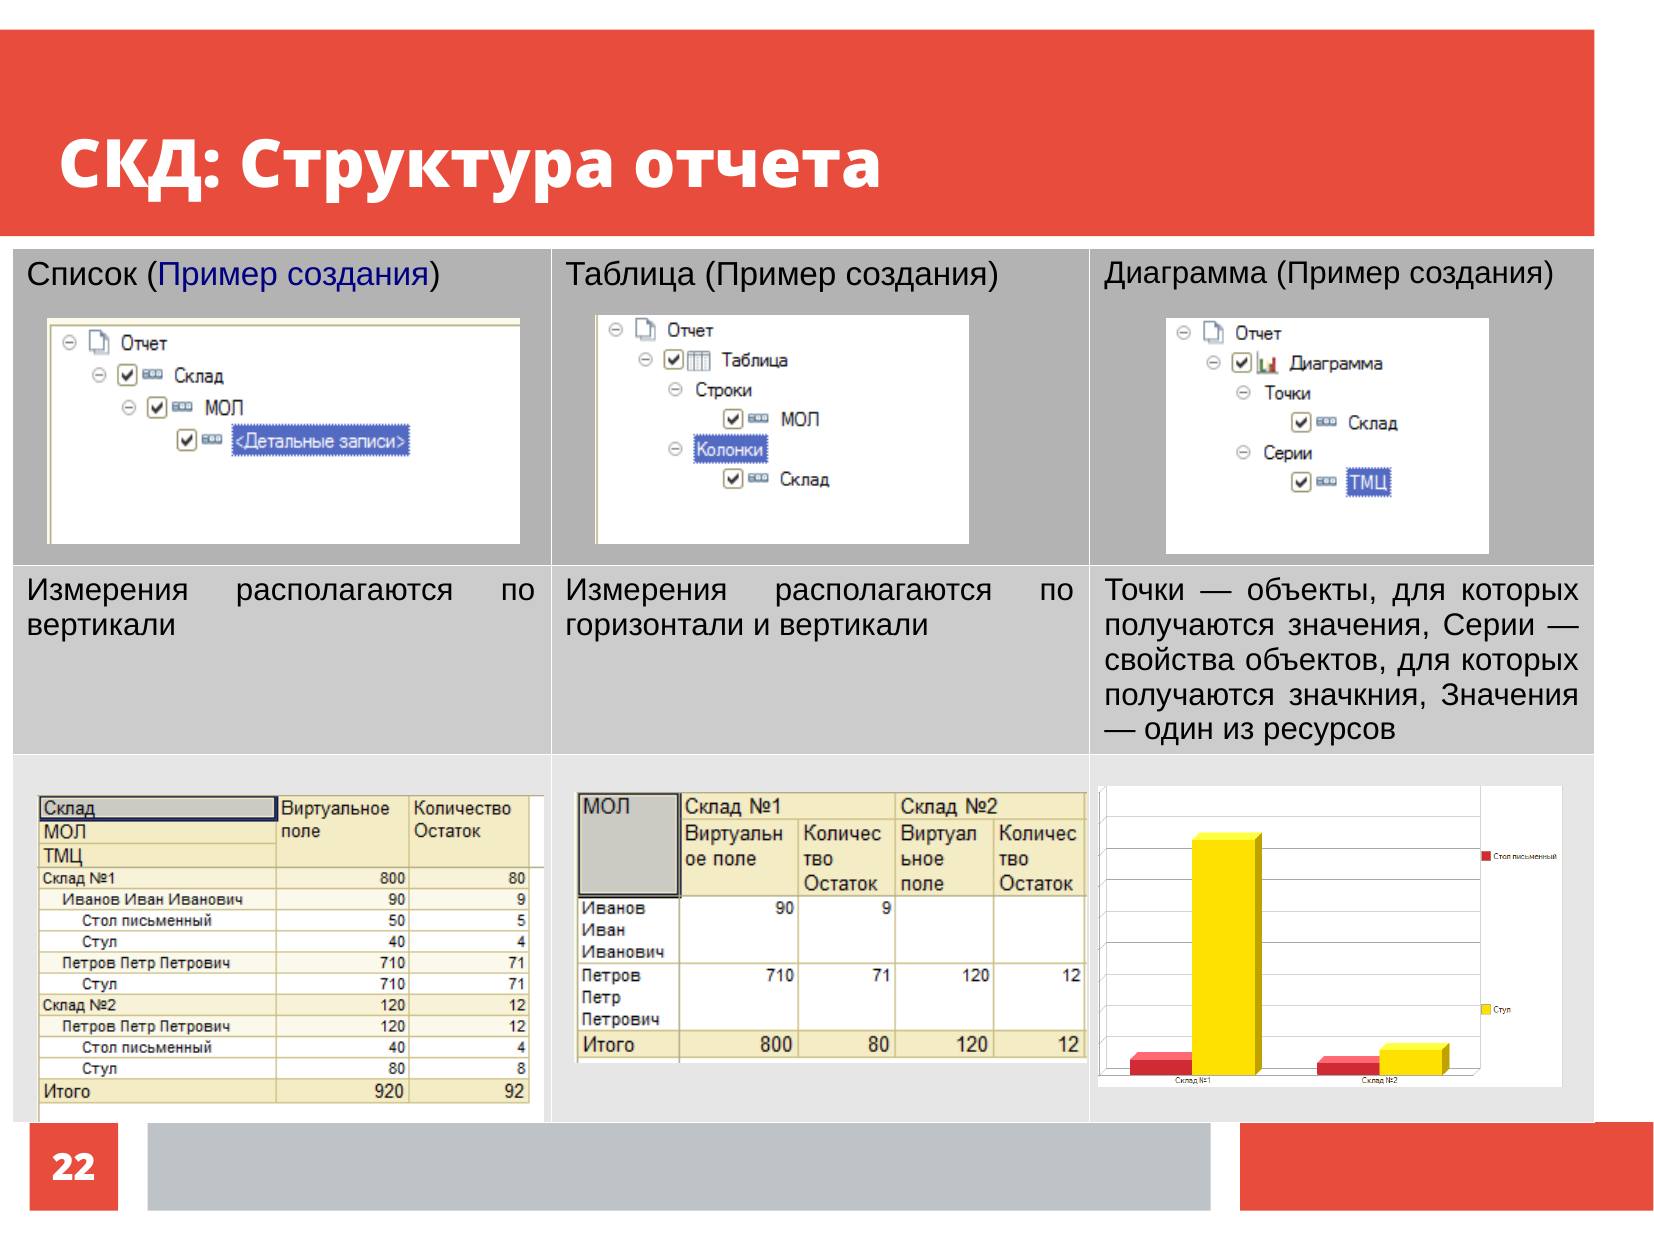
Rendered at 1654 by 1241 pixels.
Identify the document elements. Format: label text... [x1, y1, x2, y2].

table_header Диаграмма (Пример создания) [1090, 249, 1594, 565]
table_cell [13, 755, 551, 1122]
picture [595, 315, 969, 544]
table_cell Измерения располагаются по горизонтали и вертикали [552, 566, 1089, 754]
picture [47, 318, 520, 544]
table_header Список (Пример создания) [13, 249, 551, 565]
table_cell [552, 755, 1089, 1122]
table_cell Точки — объекты, для которых получаются значения, Серии — свойства объектов, для которых получаются значкния, Значения — один из ресурсов [1090, 566, 1594, 754]
title СКД: Структура отчета [59, 59, 1595, 207]
picture [574, 792, 1087, 1063]
table_cell Измерения располагаются по вертикали [13, 566, 551, 754]
picture [1166, 318, 1489, 554]
table_cell [1090, 755, 1594, 1122]
picture [37, 795, 544, 1123]
picture [1098, 786, 1563, 1087]
table_header Таблица (Пример создания) [552, 249, 1089, 565]
